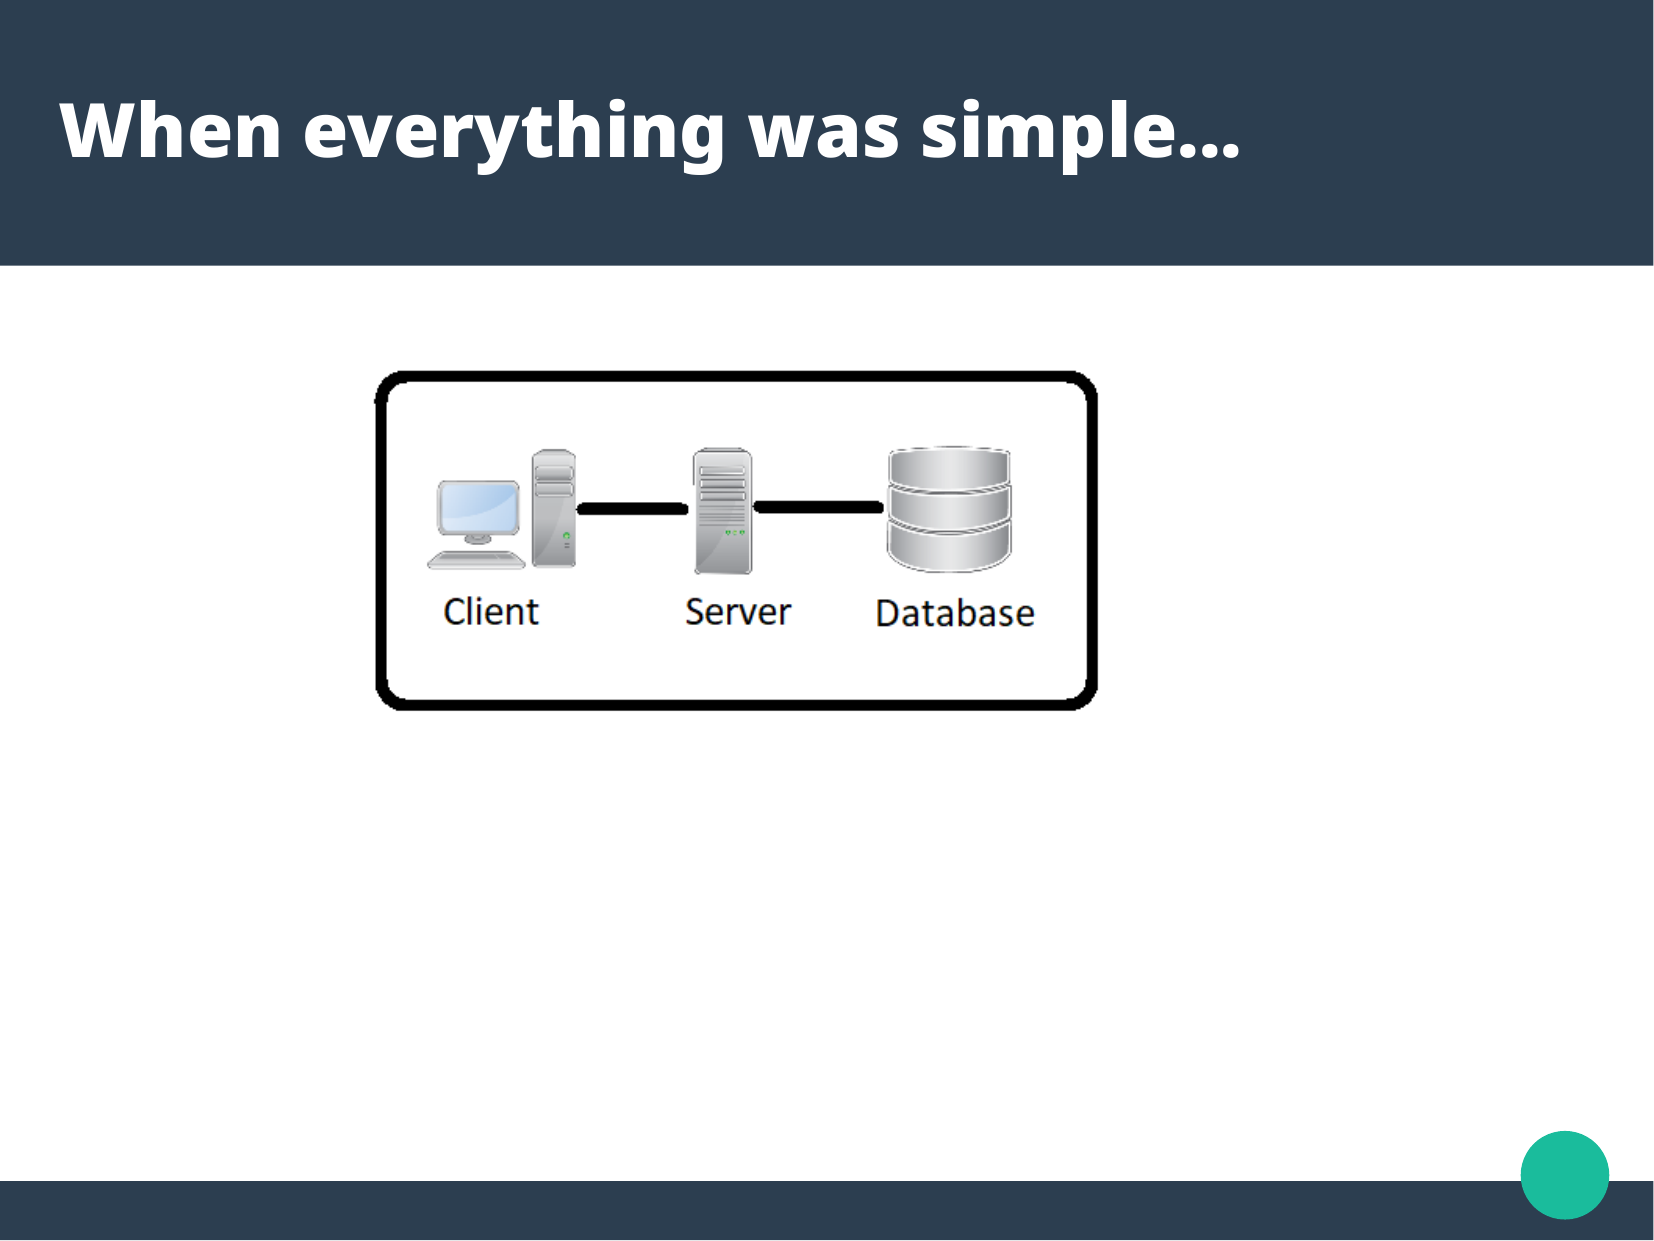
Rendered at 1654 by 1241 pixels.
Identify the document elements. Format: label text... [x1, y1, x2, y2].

text_box [318, 343, 473, 415]
picture [354, 357, 1120, 733]
title When everything was simple... [59, 49, 1595, 207]
